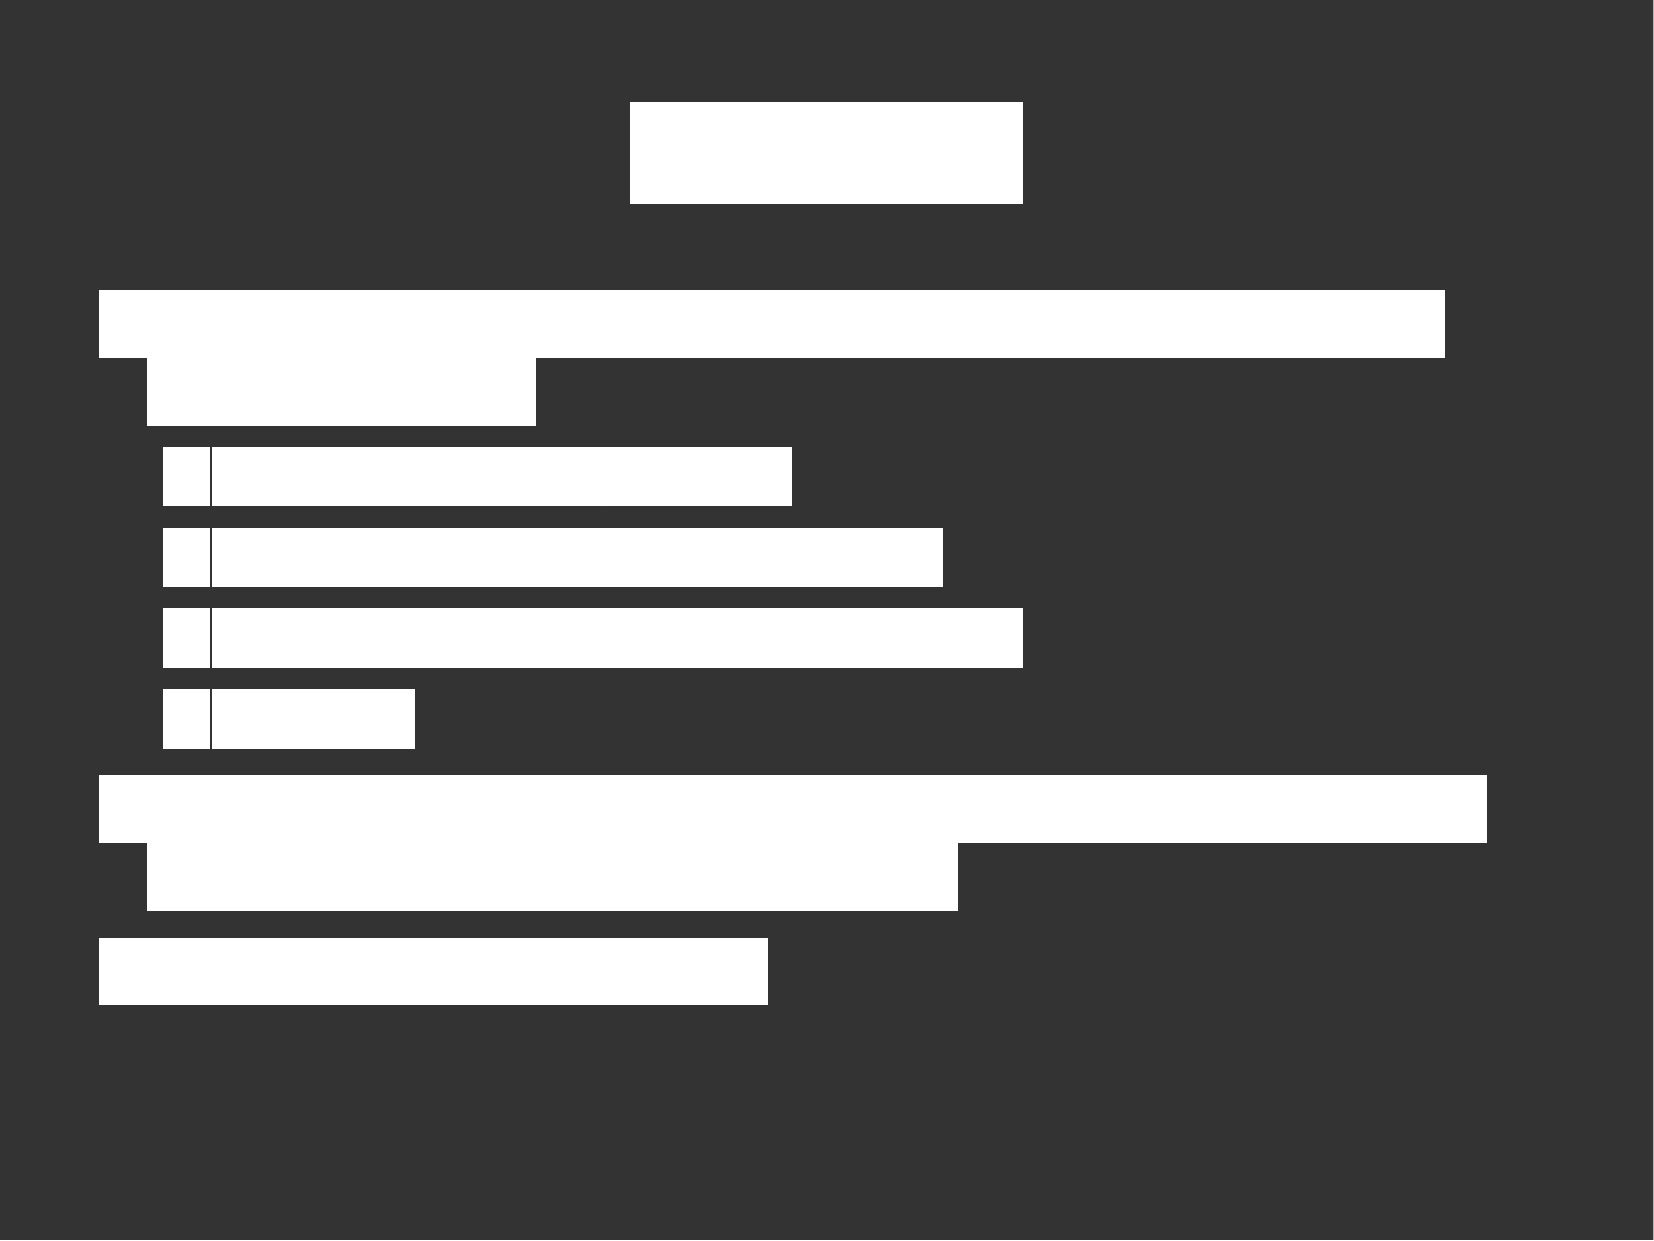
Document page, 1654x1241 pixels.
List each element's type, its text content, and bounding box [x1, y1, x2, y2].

title Approach [82, 49, 1571, 257]
list Predict care needs/fulfillment based on personal characteristics Model on municipal level Predict on neighbourhood level Compare actual need to prediction Indicator Model differences between neighbourhoods using neighbourhood characteristics Visualize model results [82, 290, 1571, 1010]
